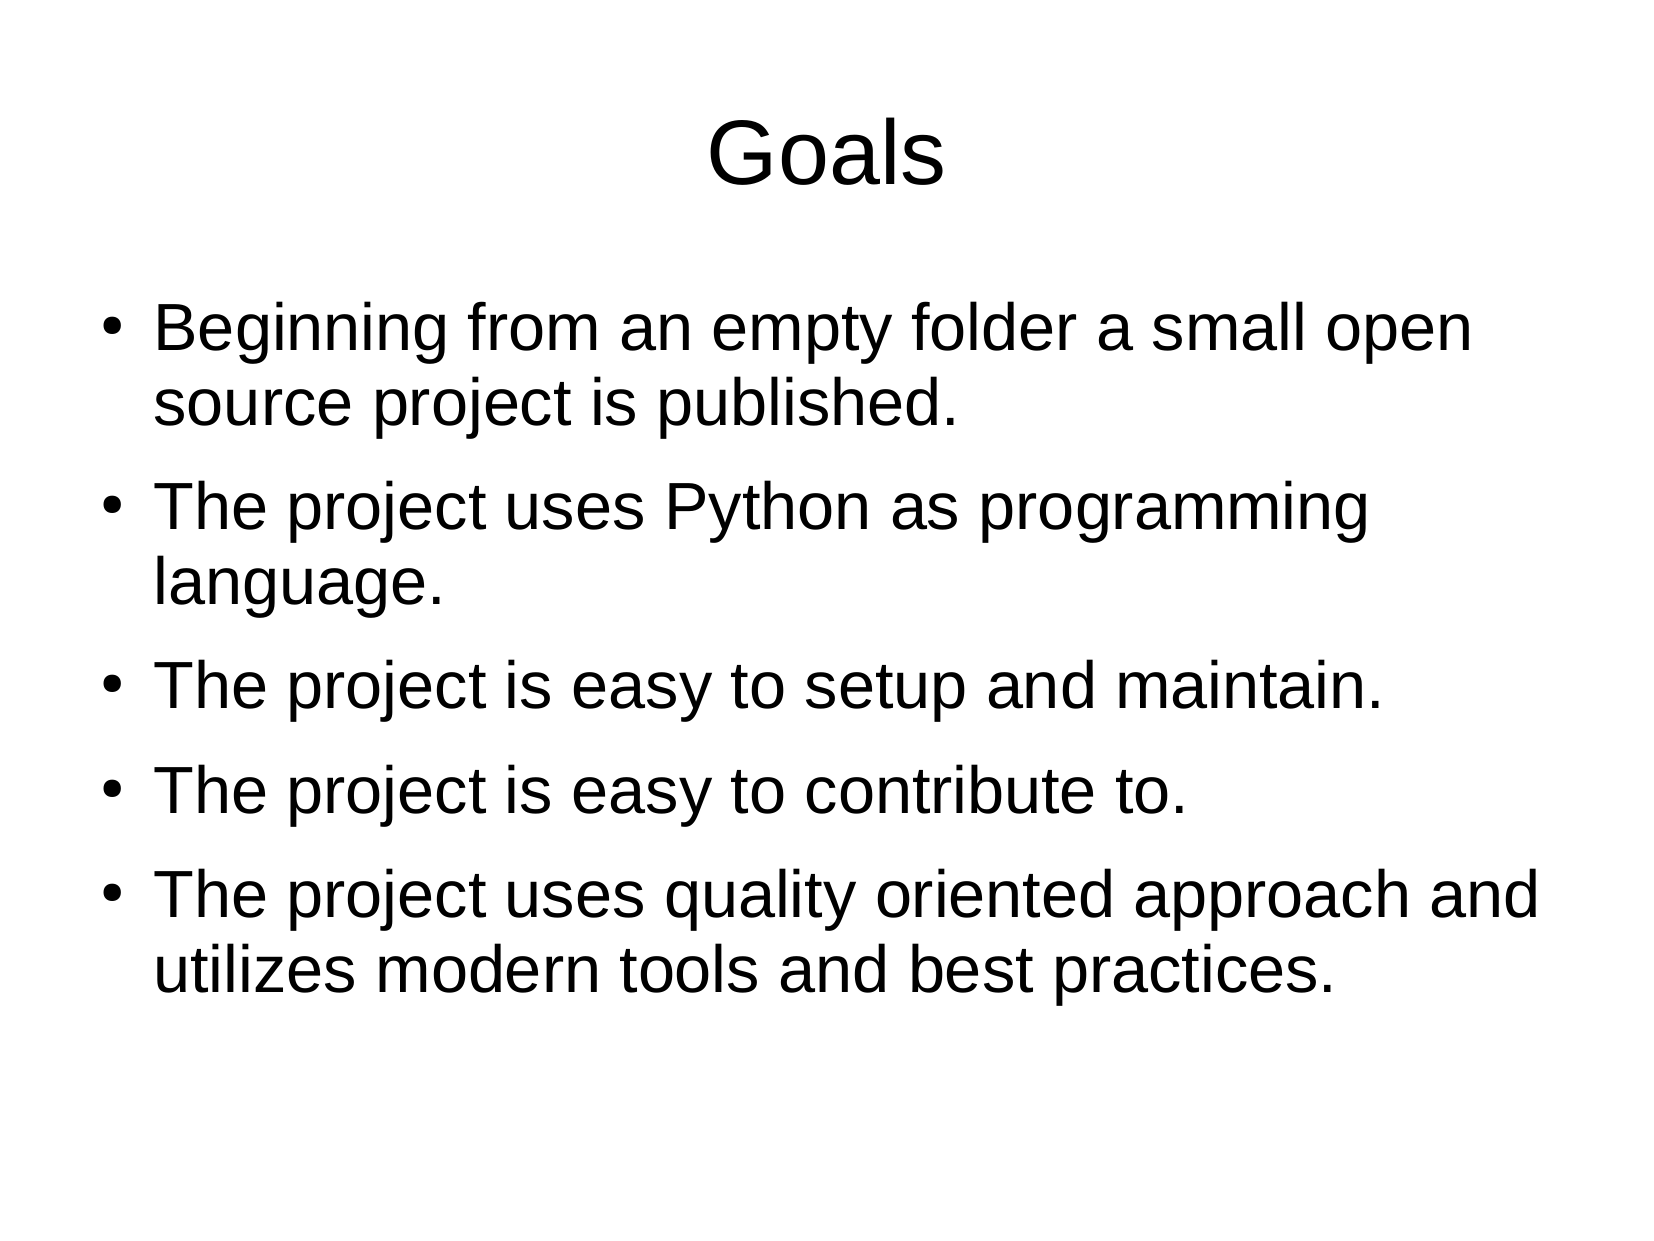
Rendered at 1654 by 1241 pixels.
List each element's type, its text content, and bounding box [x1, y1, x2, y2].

title Goals [82, 49, 1571, 257]
list Beginning from an empty folder a small open source project is published. The project uses Python as programming language. The project is easy to setup and maintain. The project is easy to contribute to. The project uses quality oriented approach and utilizes modern tools and best practices. [82, 290, 1571, 1010]
